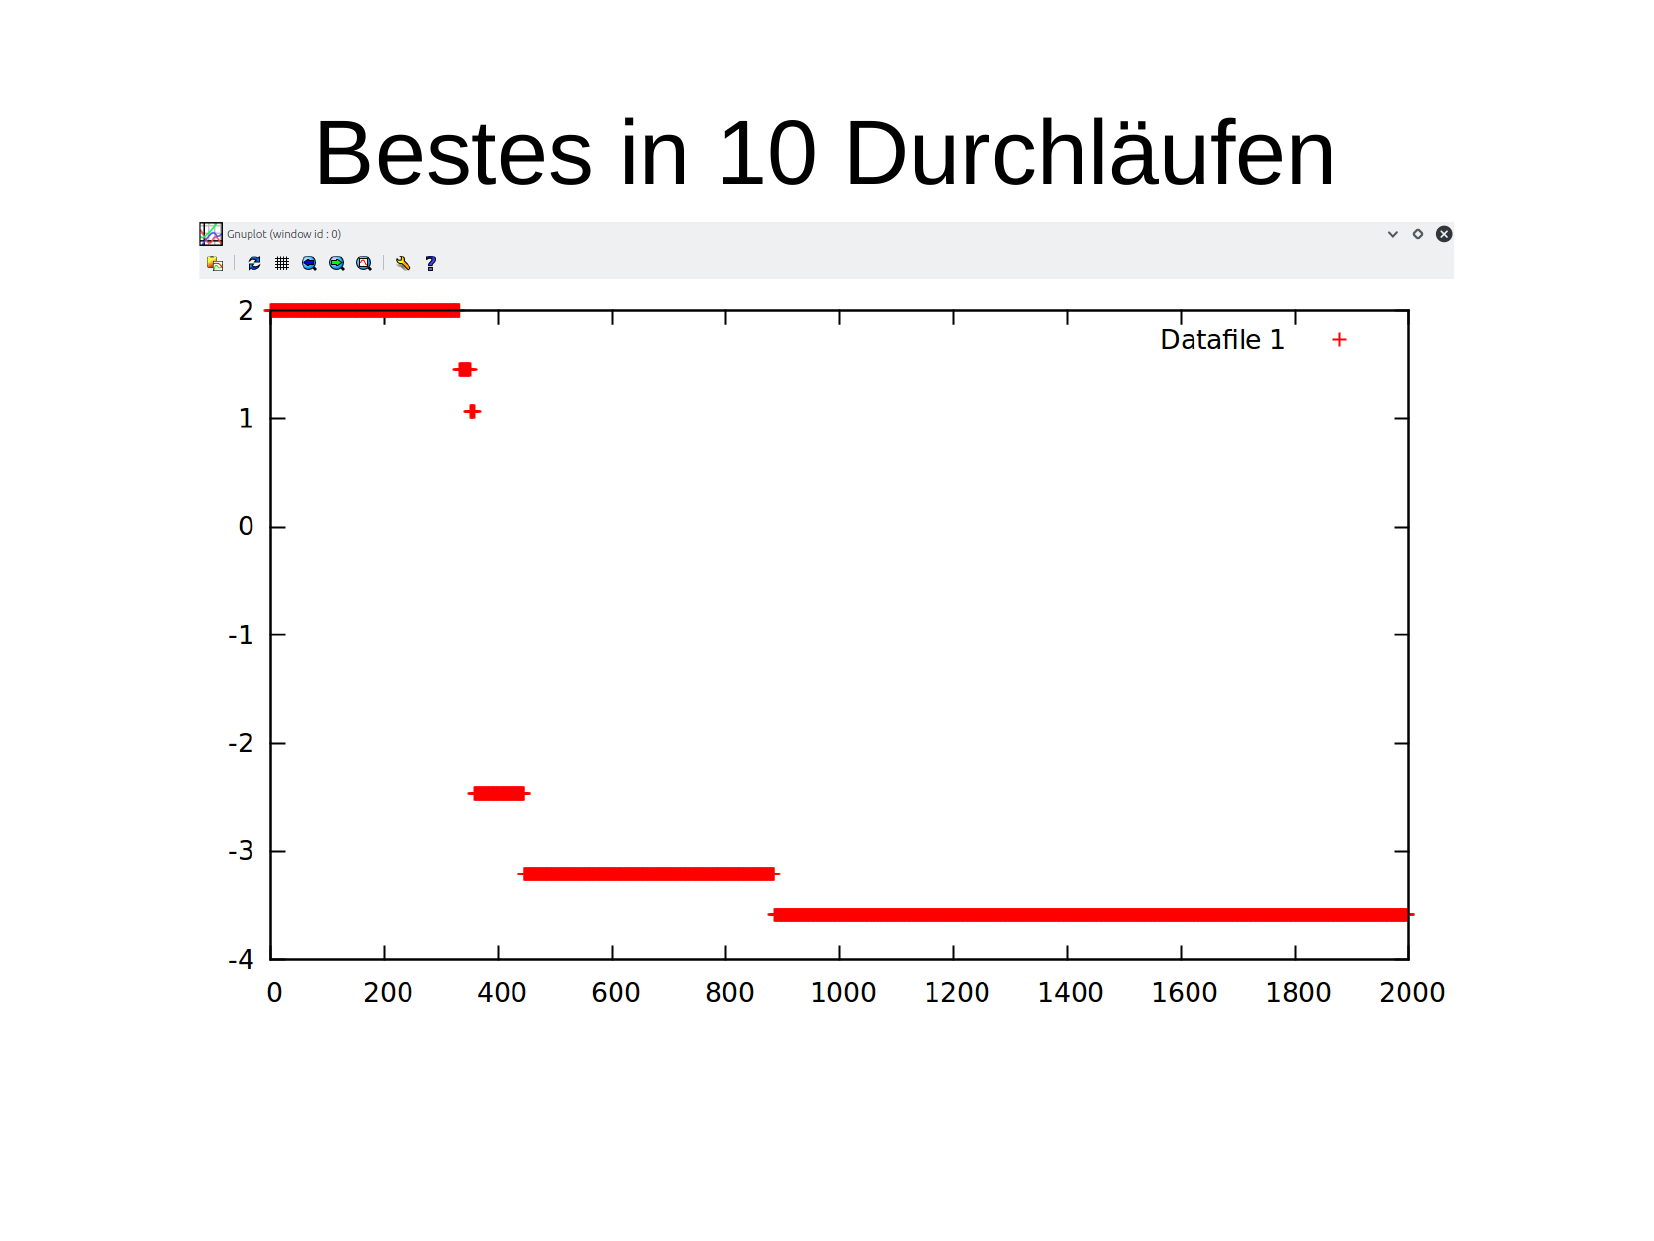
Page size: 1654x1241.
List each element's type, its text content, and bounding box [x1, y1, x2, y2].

title Bestes in 10 Durchläufen [82, 49, 1571, 257]
picture [199, 222, 1455, 1019]
